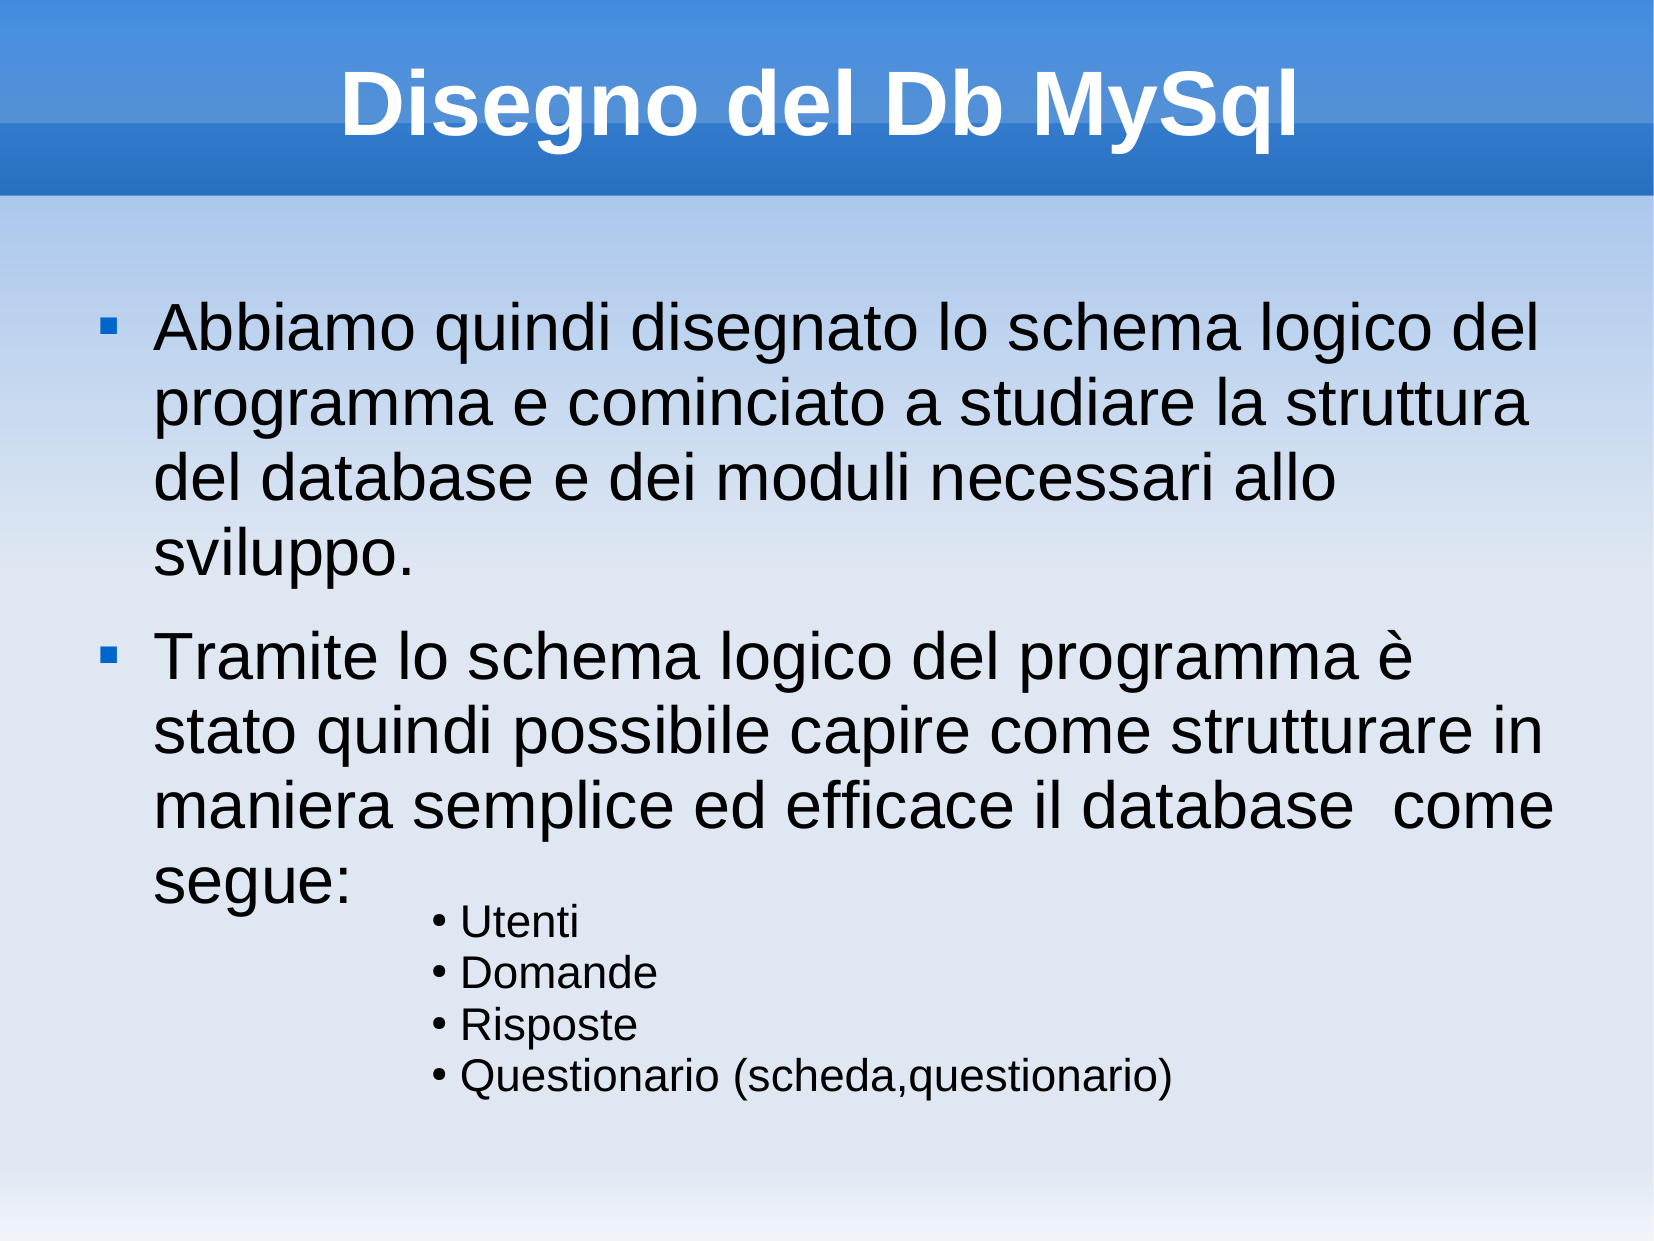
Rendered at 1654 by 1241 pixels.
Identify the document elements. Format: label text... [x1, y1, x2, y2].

picture [0, 0, 1654, 1241]
list Abbiamo quindi disegnato lo schema logico del programma e cominciato a studiare la struttura del database e dei moduli necessari allo sviluppo. Tramite lo schema logico del programma è stato quindi possibile capire come strutturare in maniera semplice ed efficace il database come segue: [82, 290, 1571, 1094]
title Disegno del Db MySql [76, 7, 1565, 200]
text_box Utenti Domande Risposte Questionario (scheda,questionario) [413, 885, 1329, 1154]
